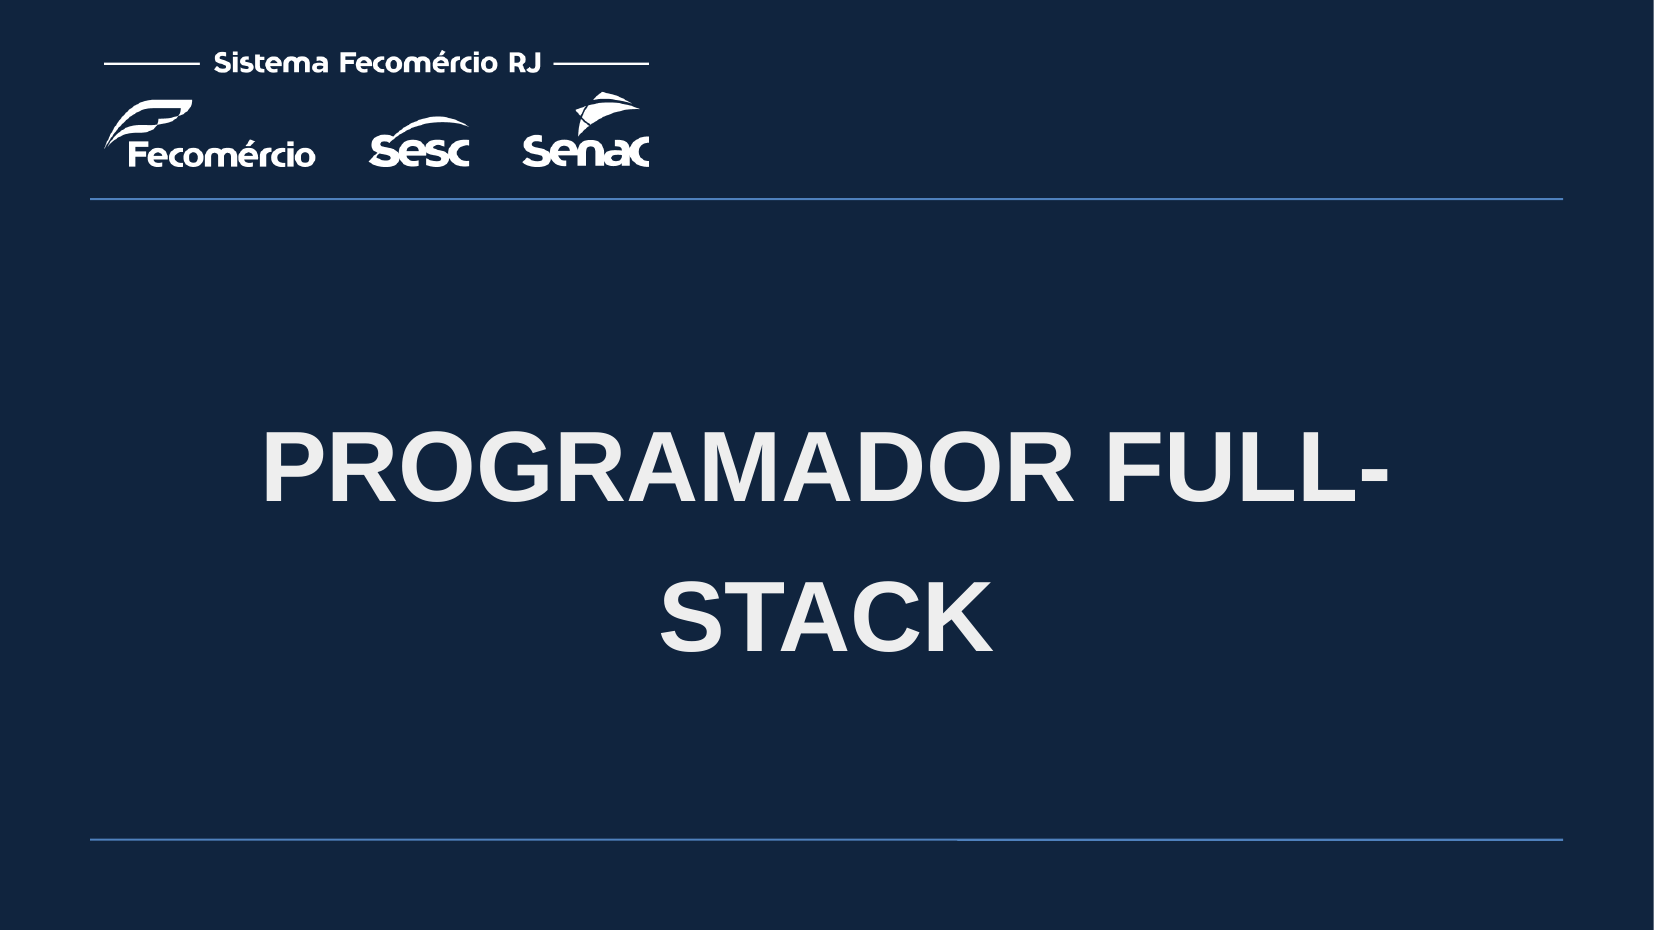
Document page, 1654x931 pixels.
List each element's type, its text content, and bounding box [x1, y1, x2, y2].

text_box PROGRAMADOR FULL-STACK [94, 206, 1559, 836]
picture [104, 50, 649, 167]
